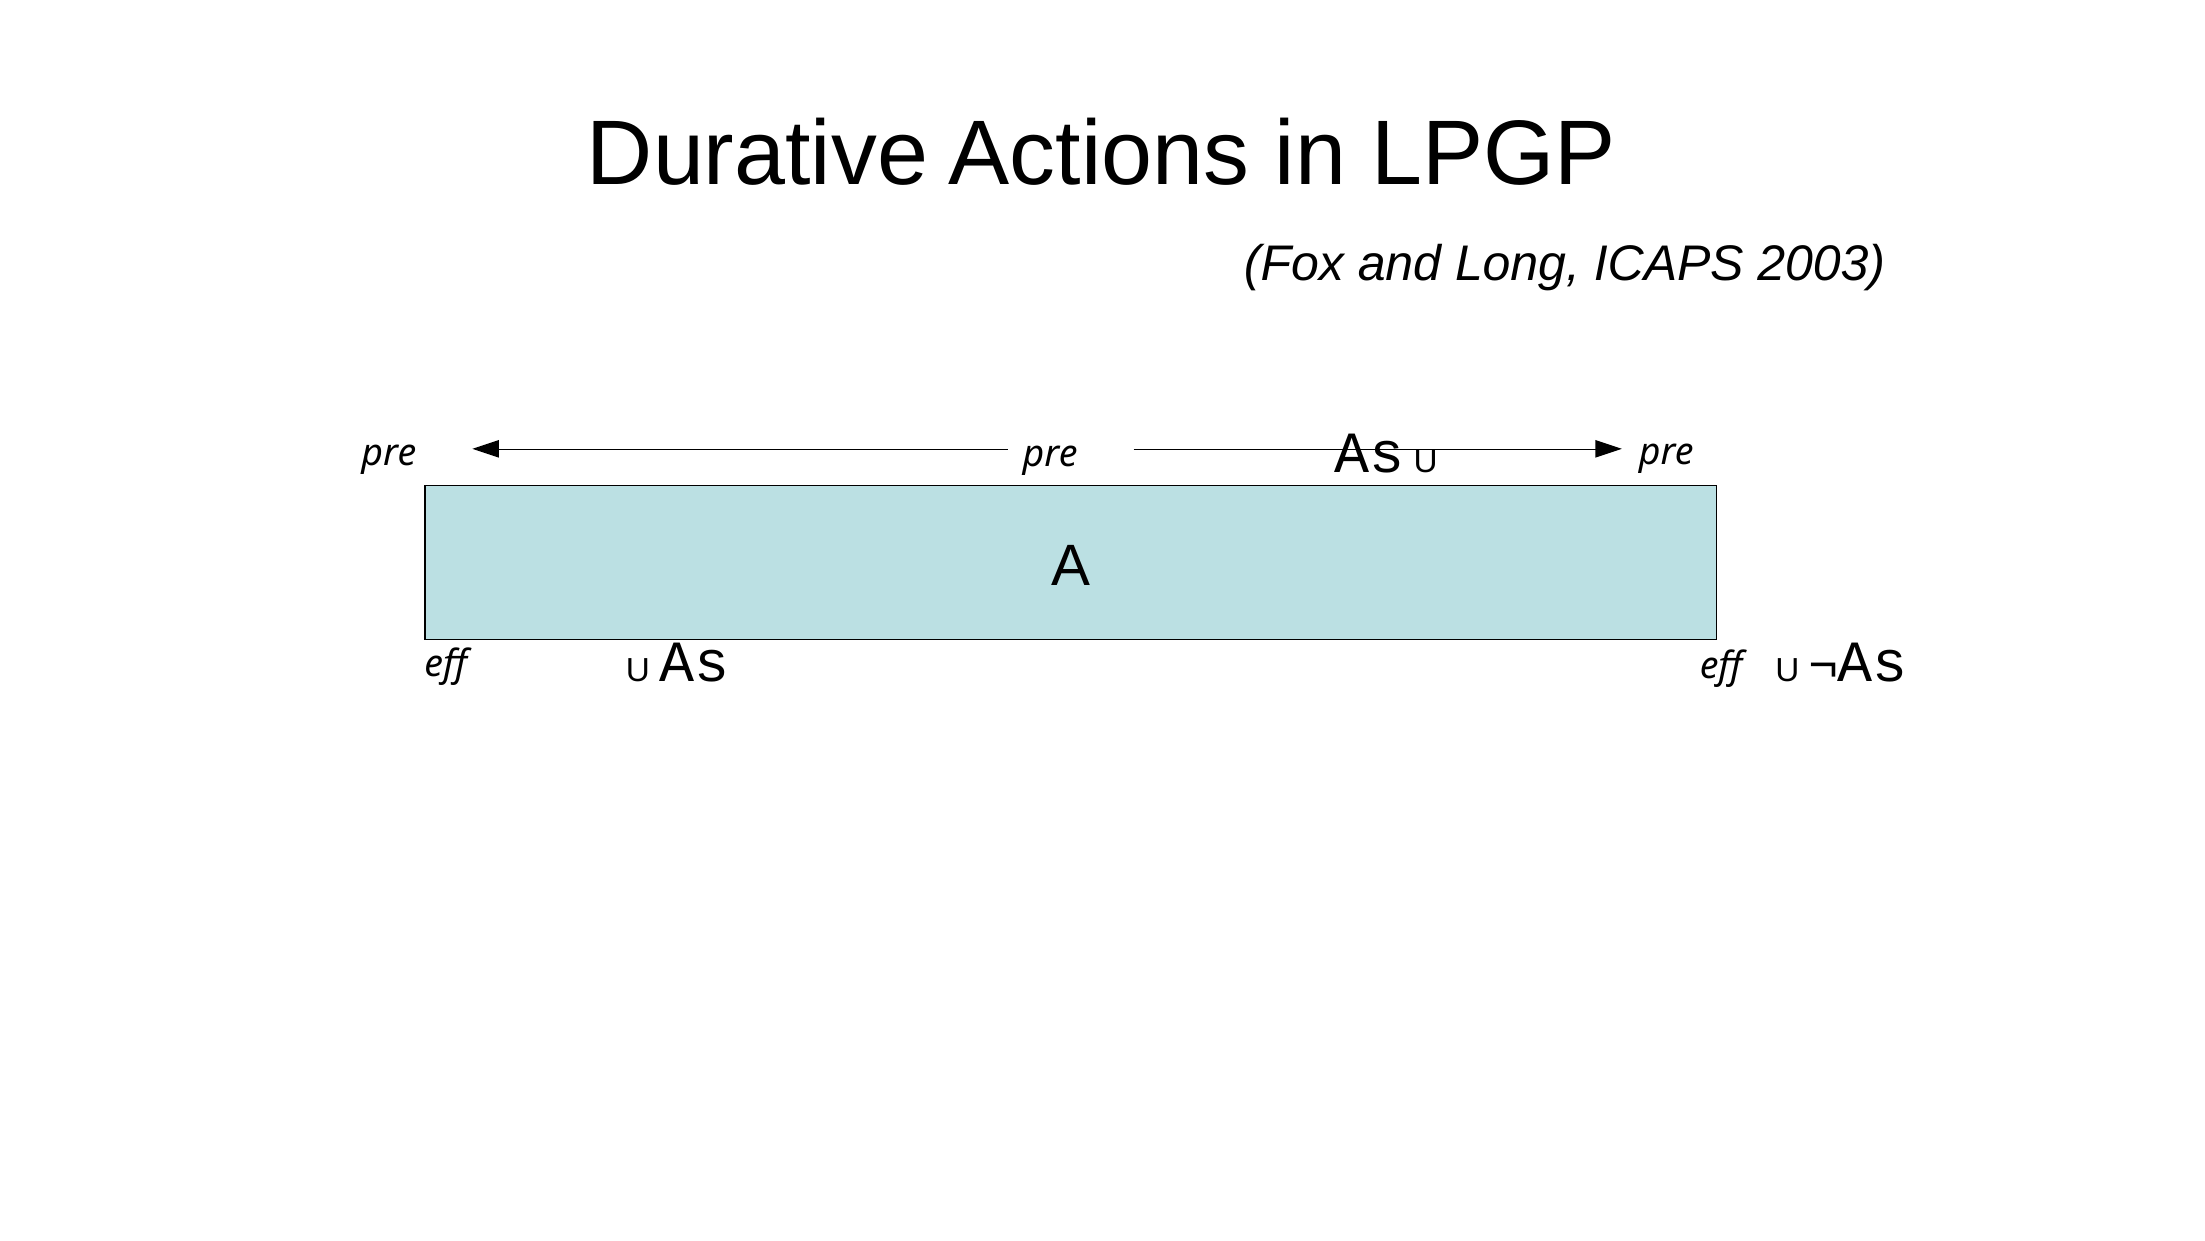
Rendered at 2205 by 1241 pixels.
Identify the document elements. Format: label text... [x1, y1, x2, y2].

text_box U As [625, 633, 764, 700]
text_box pre [346, 420, 479, 482]
text_box U ¬As [1775, 633, 1953, 700]
text_box (Fox and Long, ICAPS 2003) [1243, 235, 2142, 292]
title Durative Actions in LPGP [110, 49, 2095, 257]
text_box eff [1684, 633, 1775, 694]
text_box pre [1007, 420, 1205, 482]
text_box A [425, 485, 1717, 640]
text_box pre [1624, 419, 1756, 480]
text_box As U [1334, 424, 1473, 491]
text_box eff [409, 631, 542, 692]
